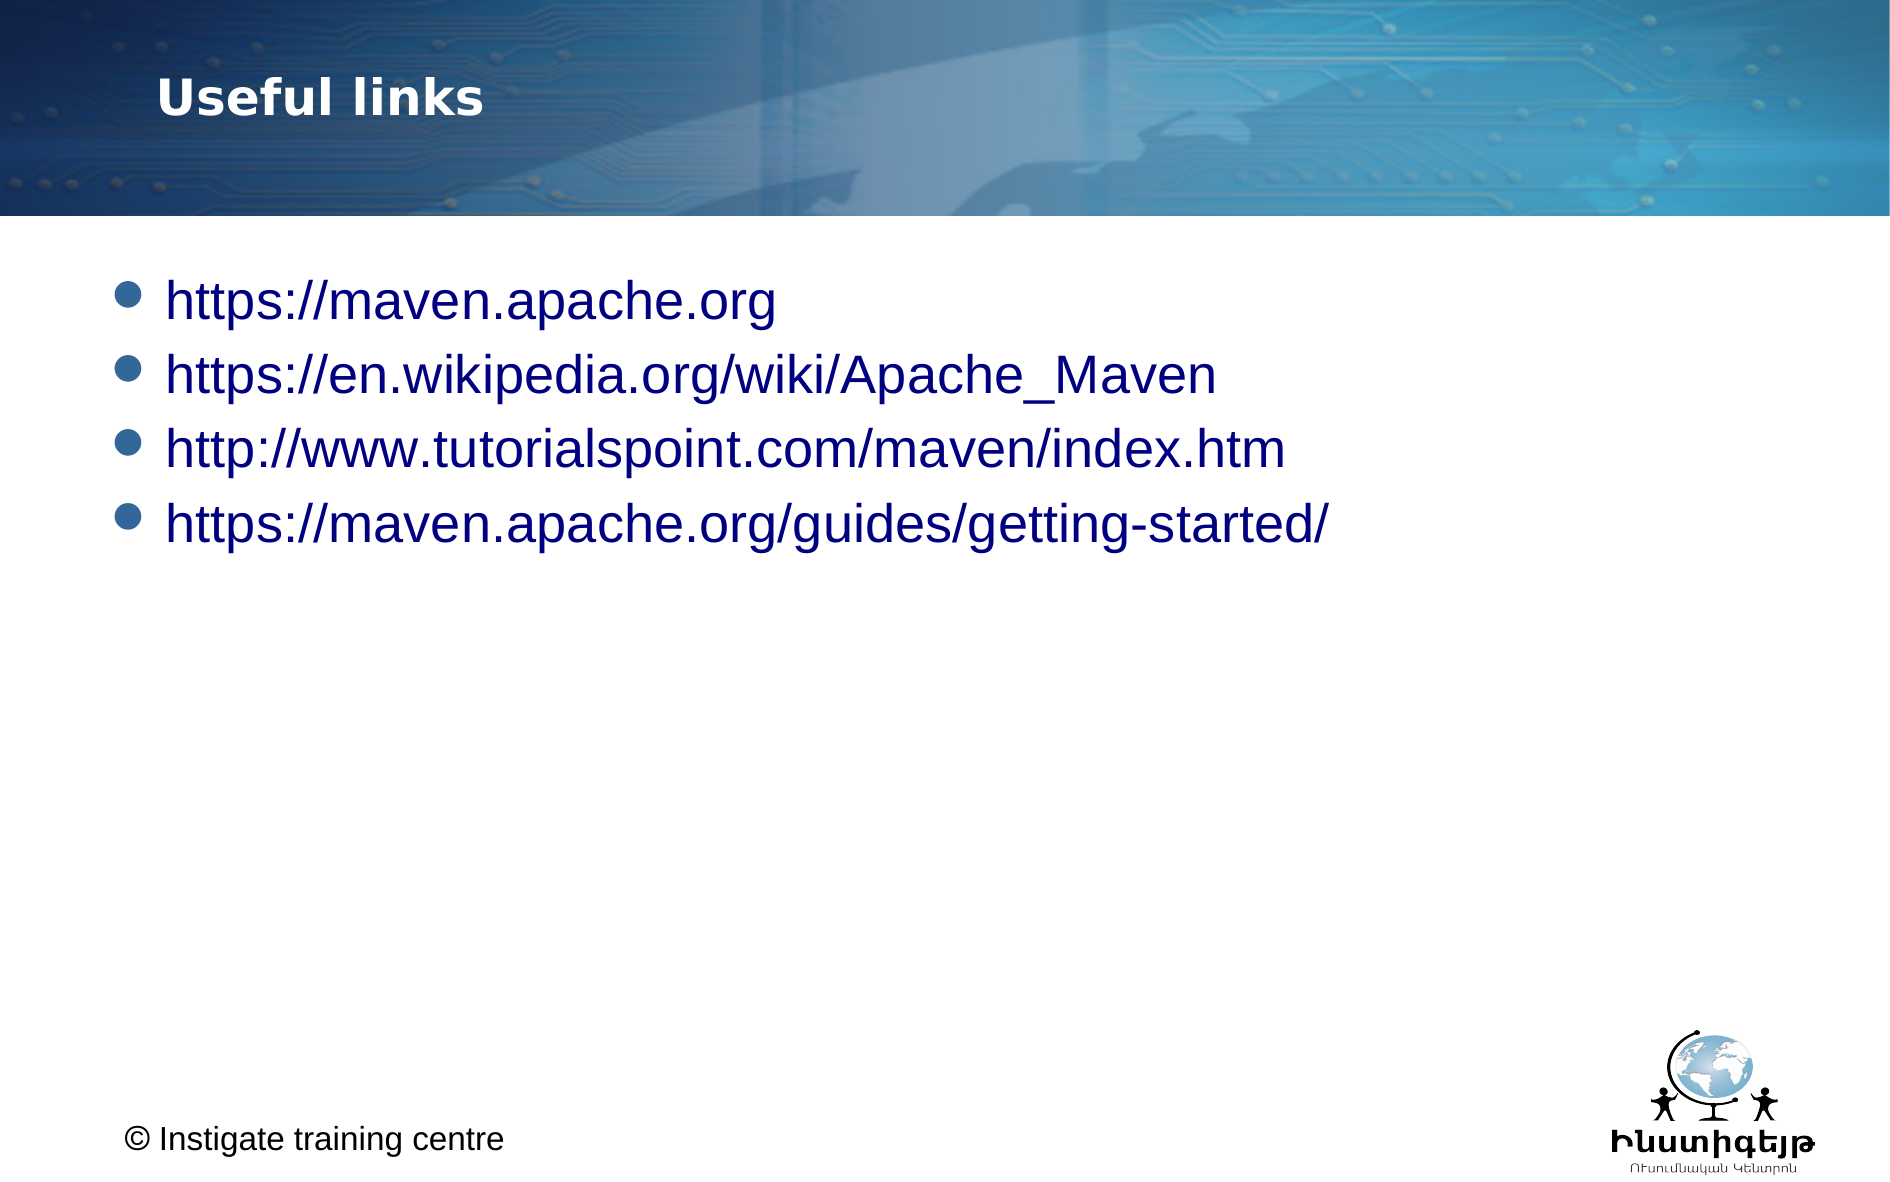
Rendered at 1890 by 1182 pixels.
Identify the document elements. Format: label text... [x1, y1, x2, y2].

picture [1612, 1030, 1815, 1175]
list https://maven.apache.org https://en.wikipedia.org/wiki/Apache_Maven http://www.tutorialspoint.com/maven/index.htm https://maven.apache.org/guides/getting-started/ [110, 276, 1801, 287]
picture [0, 0, 1890, 216]
